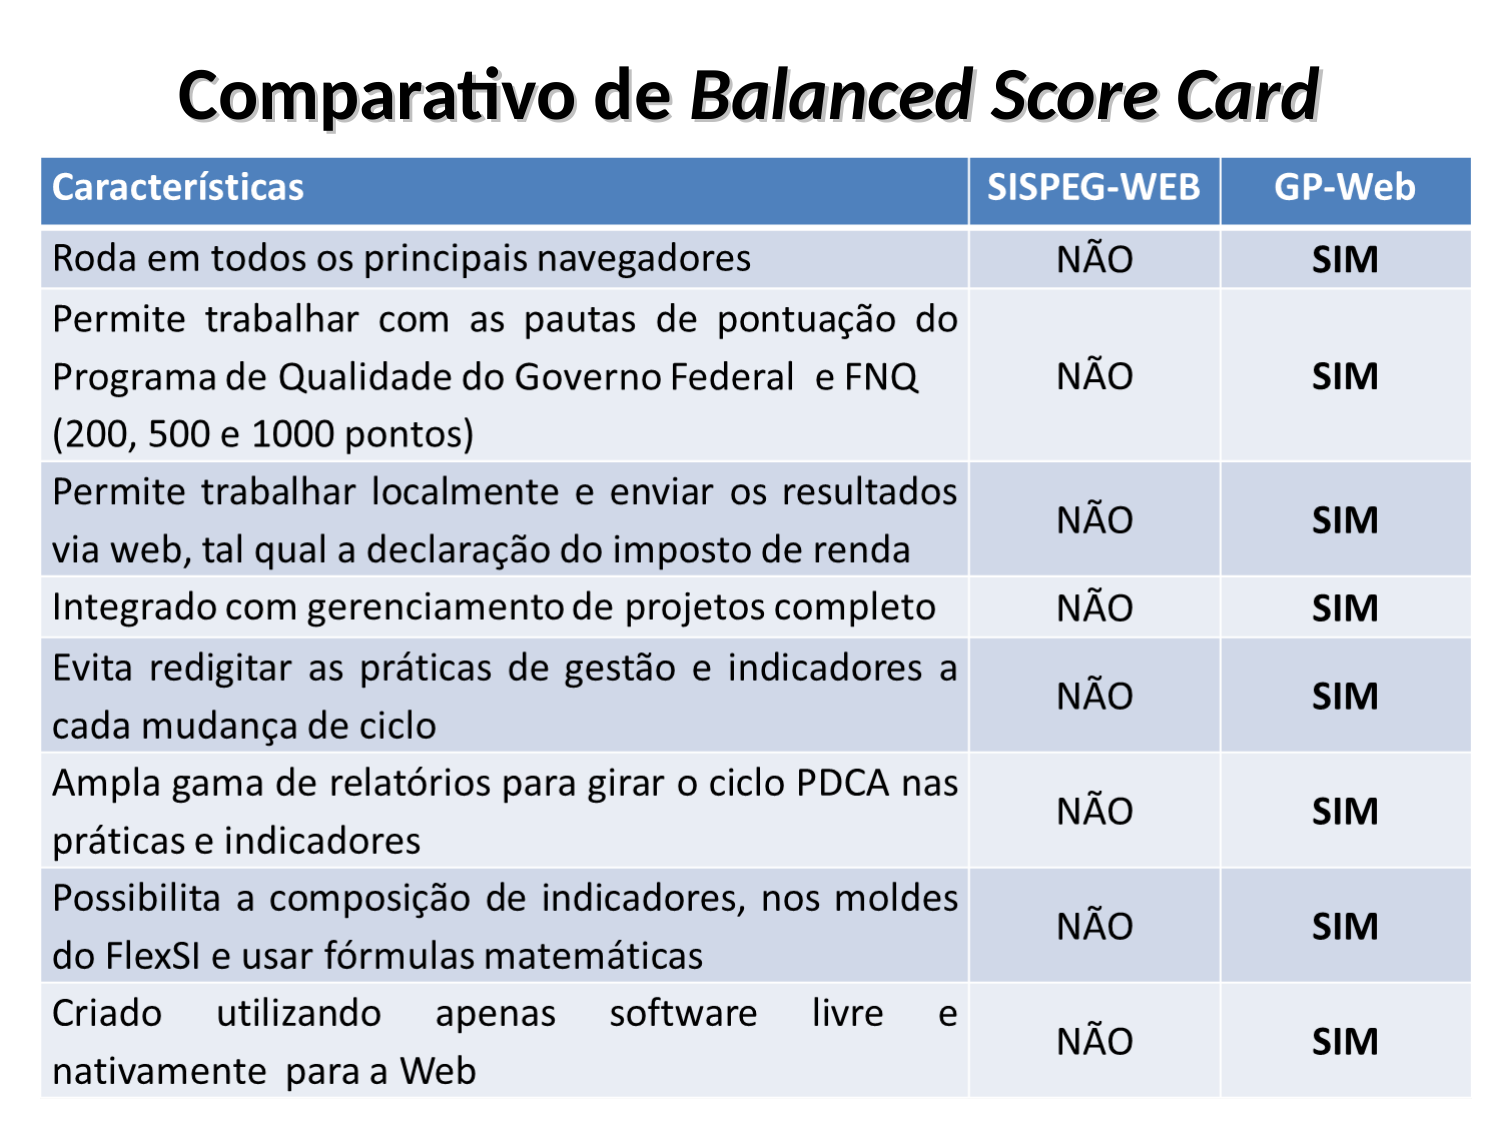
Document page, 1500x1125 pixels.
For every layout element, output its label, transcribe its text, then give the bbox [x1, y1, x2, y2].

title Comparativo de Balanced Score Card [29, 19, 1471, 160]
picture [40, 148, 1472, 1120]
